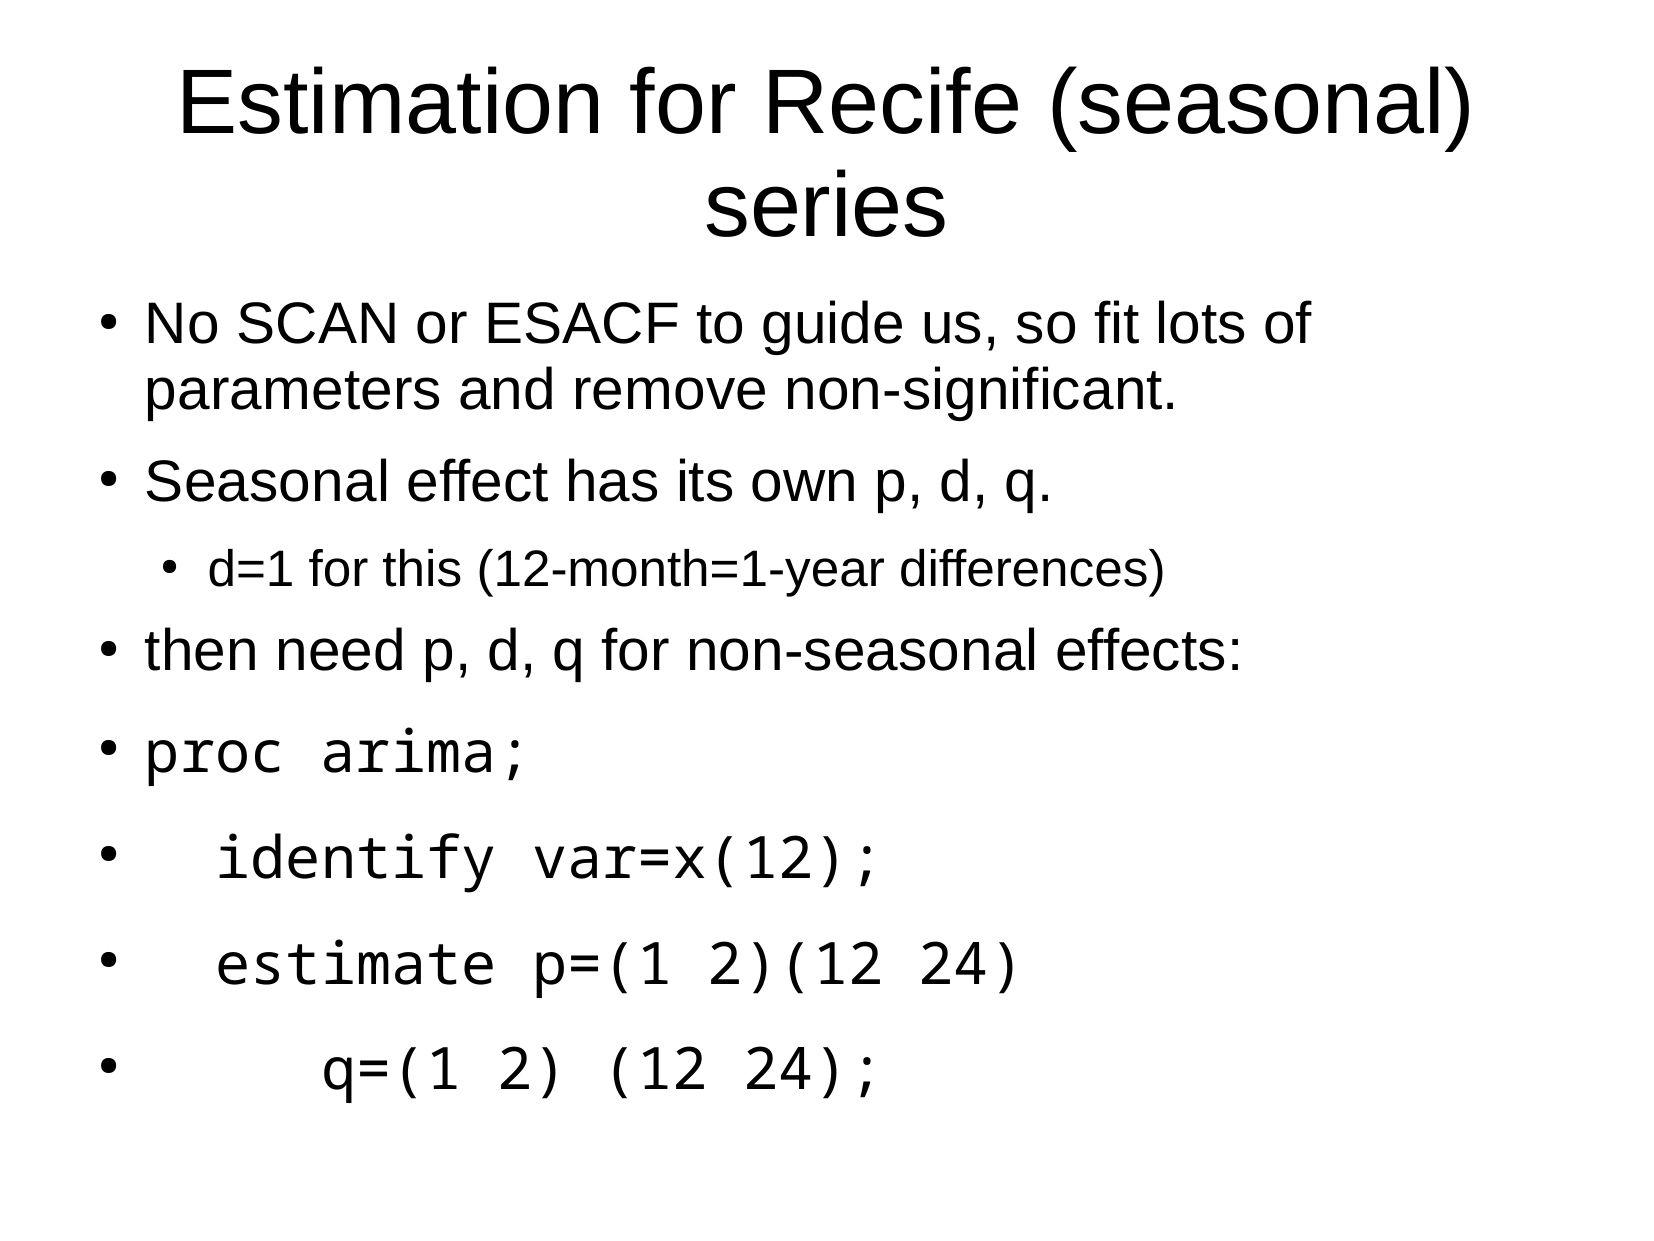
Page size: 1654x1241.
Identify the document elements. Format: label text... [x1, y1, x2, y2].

list No SCAN or ESACF to guide us, so fit lots of parameters and remove non-significant. Seasonal effect has its own p, d, q. d=1 for this (12-month=1-year differences) then need p, d, q for non-seasonal effects: proc arima; identify var=x(12); estimate p=(1 2)(12 24) q=(1 2) (12 24); [82, 290, 1571, 1109]
title Estimation for Recife (seasonal) series [82, 50, 1571, 256]
